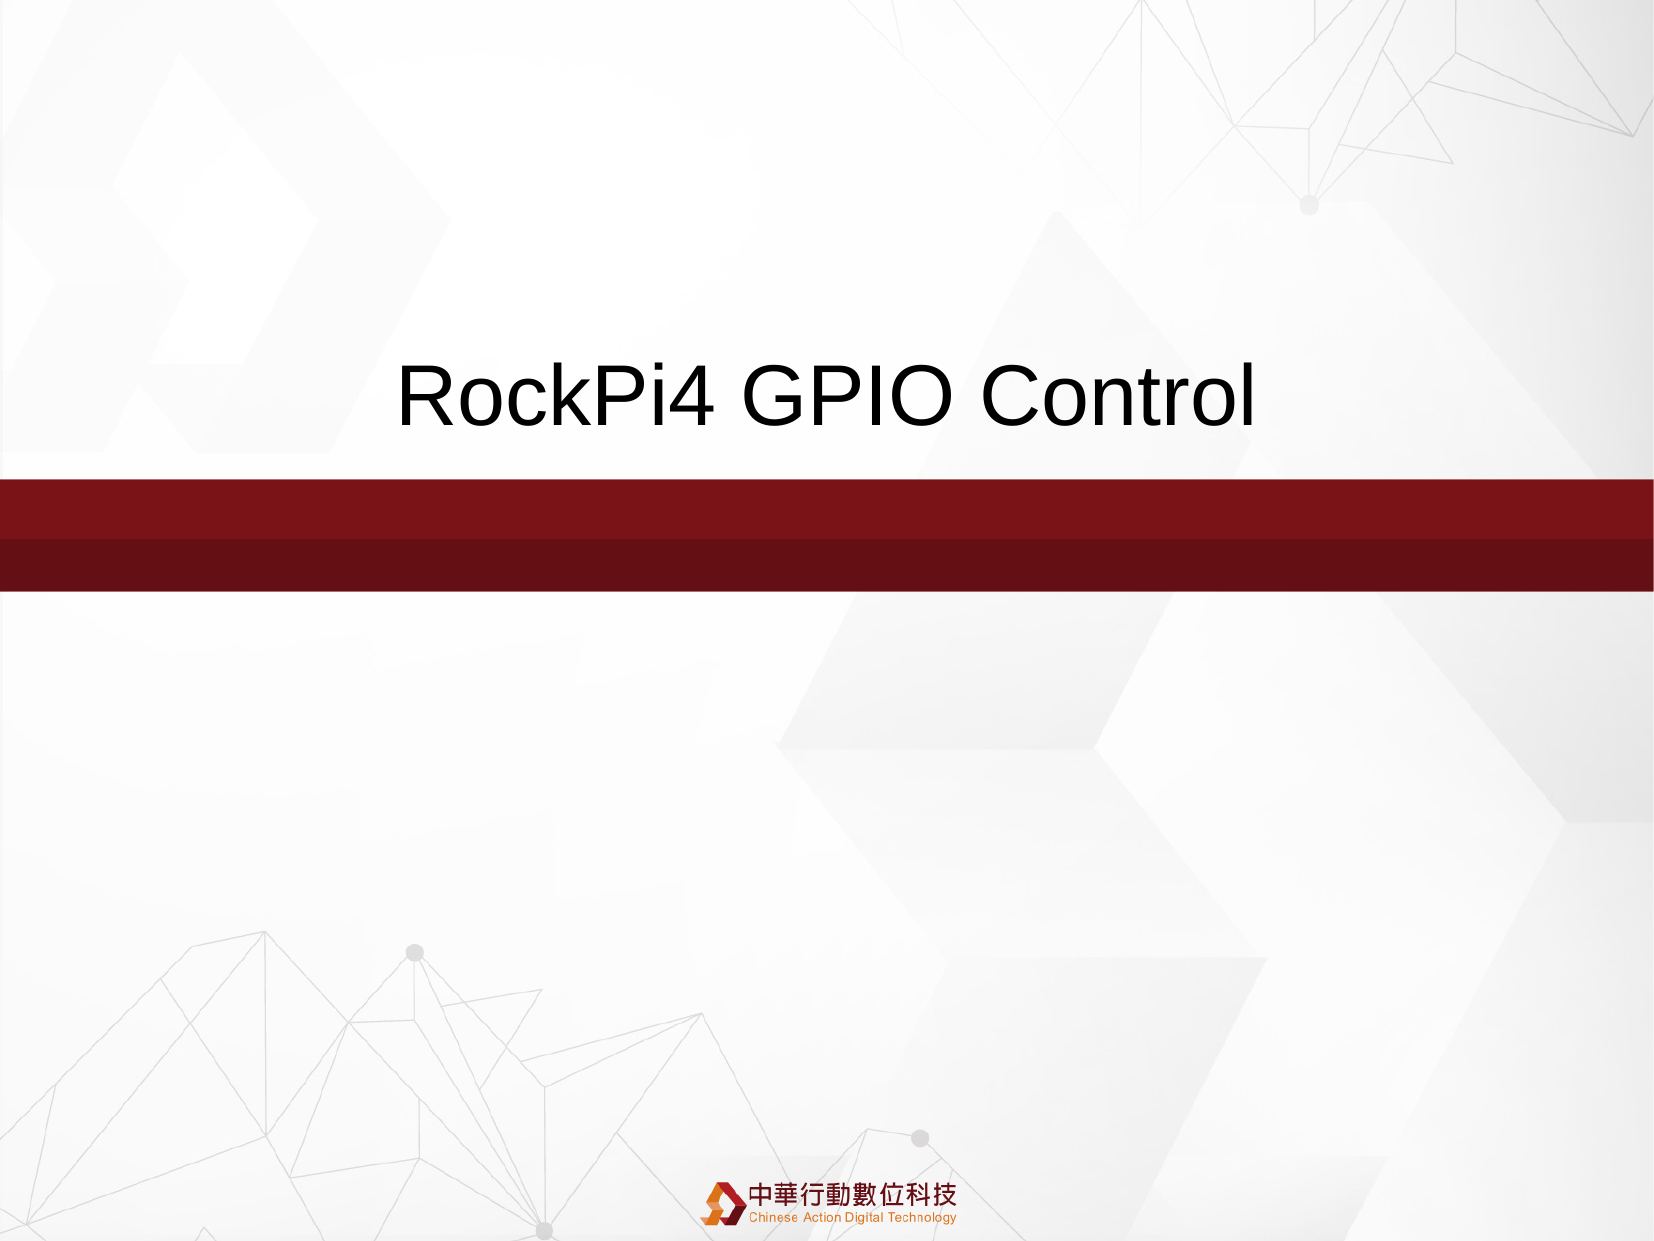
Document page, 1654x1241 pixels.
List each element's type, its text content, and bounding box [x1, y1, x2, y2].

title RockPi4 GPIO Control [82, 291, 1571, 499]
picture [0, 0, 1654, 1241]
